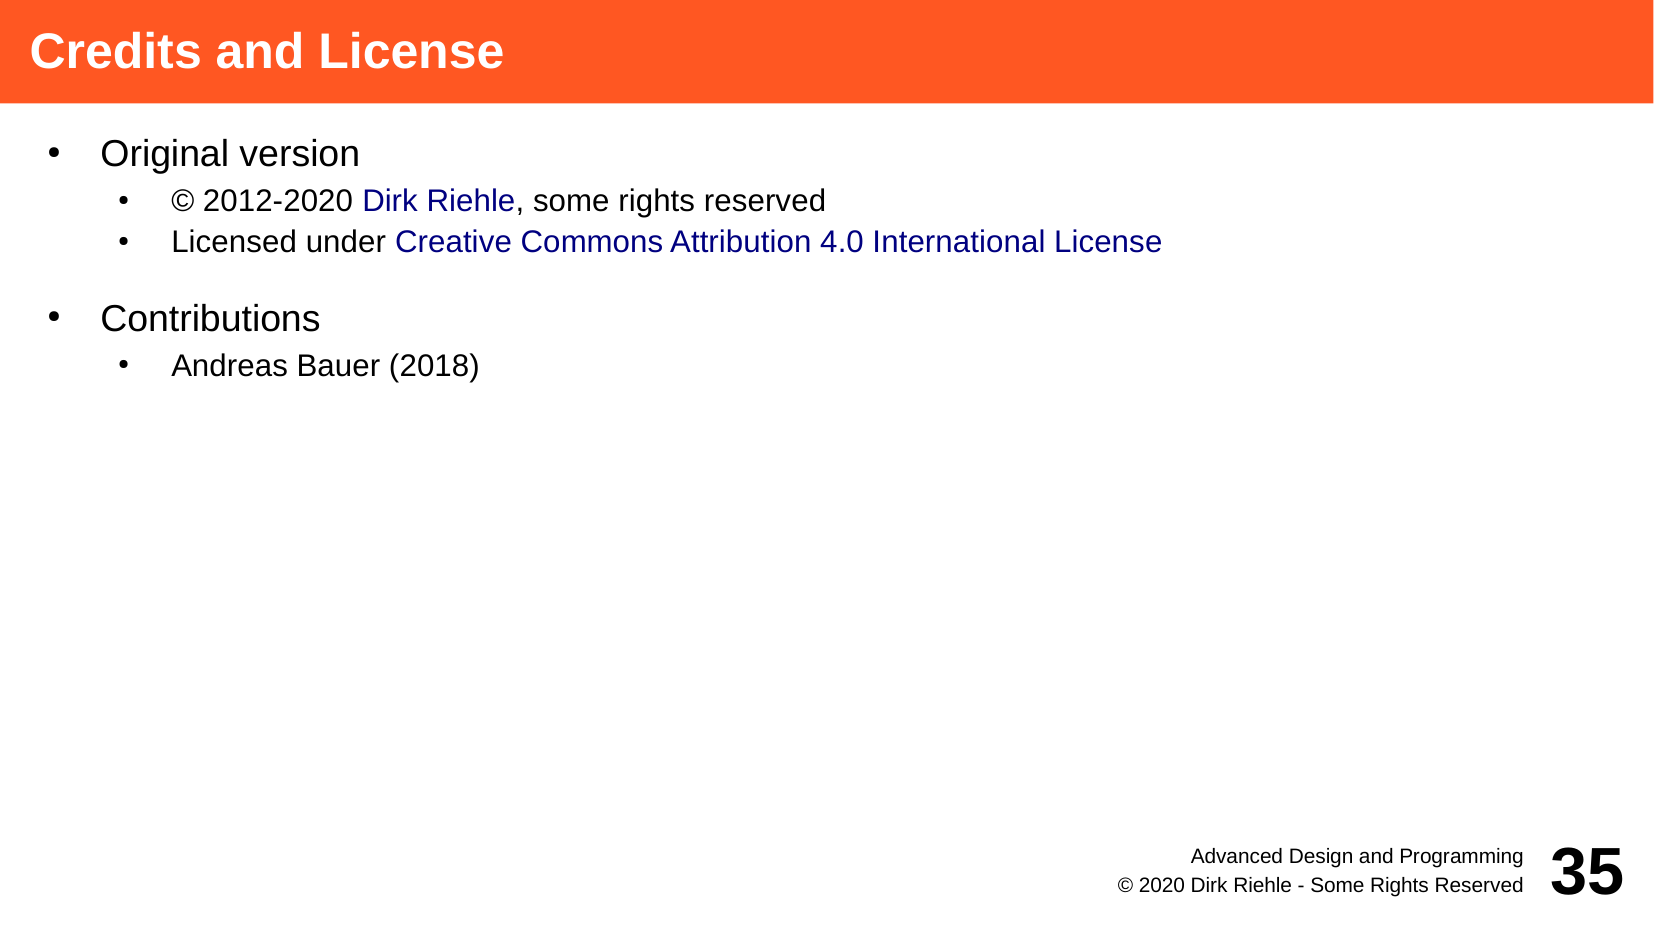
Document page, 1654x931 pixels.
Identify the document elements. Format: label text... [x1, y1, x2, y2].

title Credits and License [0, 0, 1654, 104]
list Original version © 2012-2020 Dirk Riehle, some rights reserved Licensed under Creative Commons Attribution 4.0 International License Contributions Andreas Bauer (2018) [29, 132, 1625, 813]
